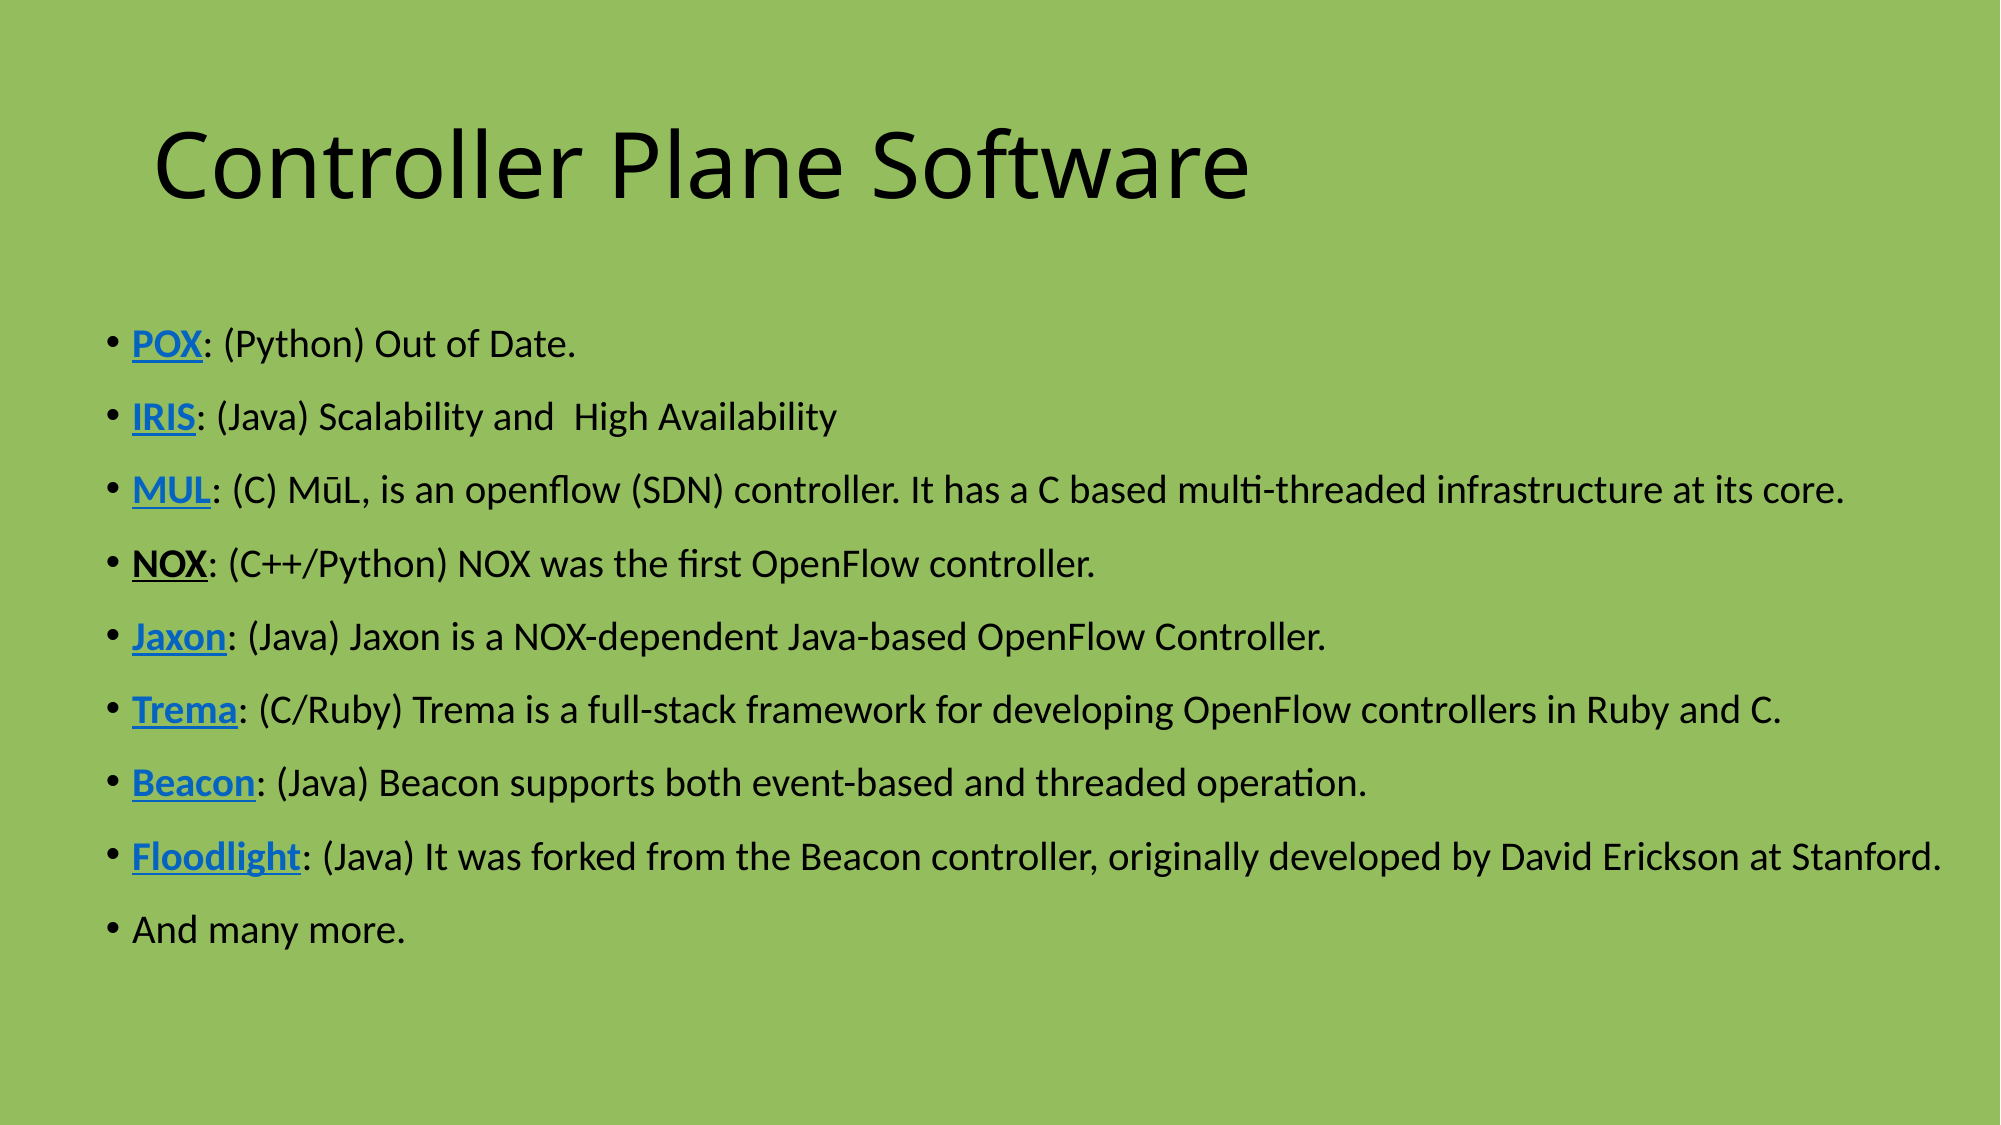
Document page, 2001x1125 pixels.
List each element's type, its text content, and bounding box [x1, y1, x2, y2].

list POX: (Python) Out of Date. IRIS: (Java) Scalability and High Availability MUL: (C) MūL, is an openflow (SDN) controller. It has a C based multi-threaded infrastructure at its core. NOX: (C++/Python) NOX was the first OpenFlow controller. Jaxon: (Java) Jaxon is a NOX-dependent Java-based OpenFlow Controller. Trema: (C/Ruby) Trema is a full-stack framework for developing OpenFlow controllers in Ruby and C. Beacon: (Java) Beacon supports both event-based and threaded operation. Floodlight: (Java) It was forked from the Beacon controller, originally developed by David Erickson at Stanford. And many more. [90, 299, 1970, 1014]
title Controller Plane Software [137, 59, 1863, 278]
